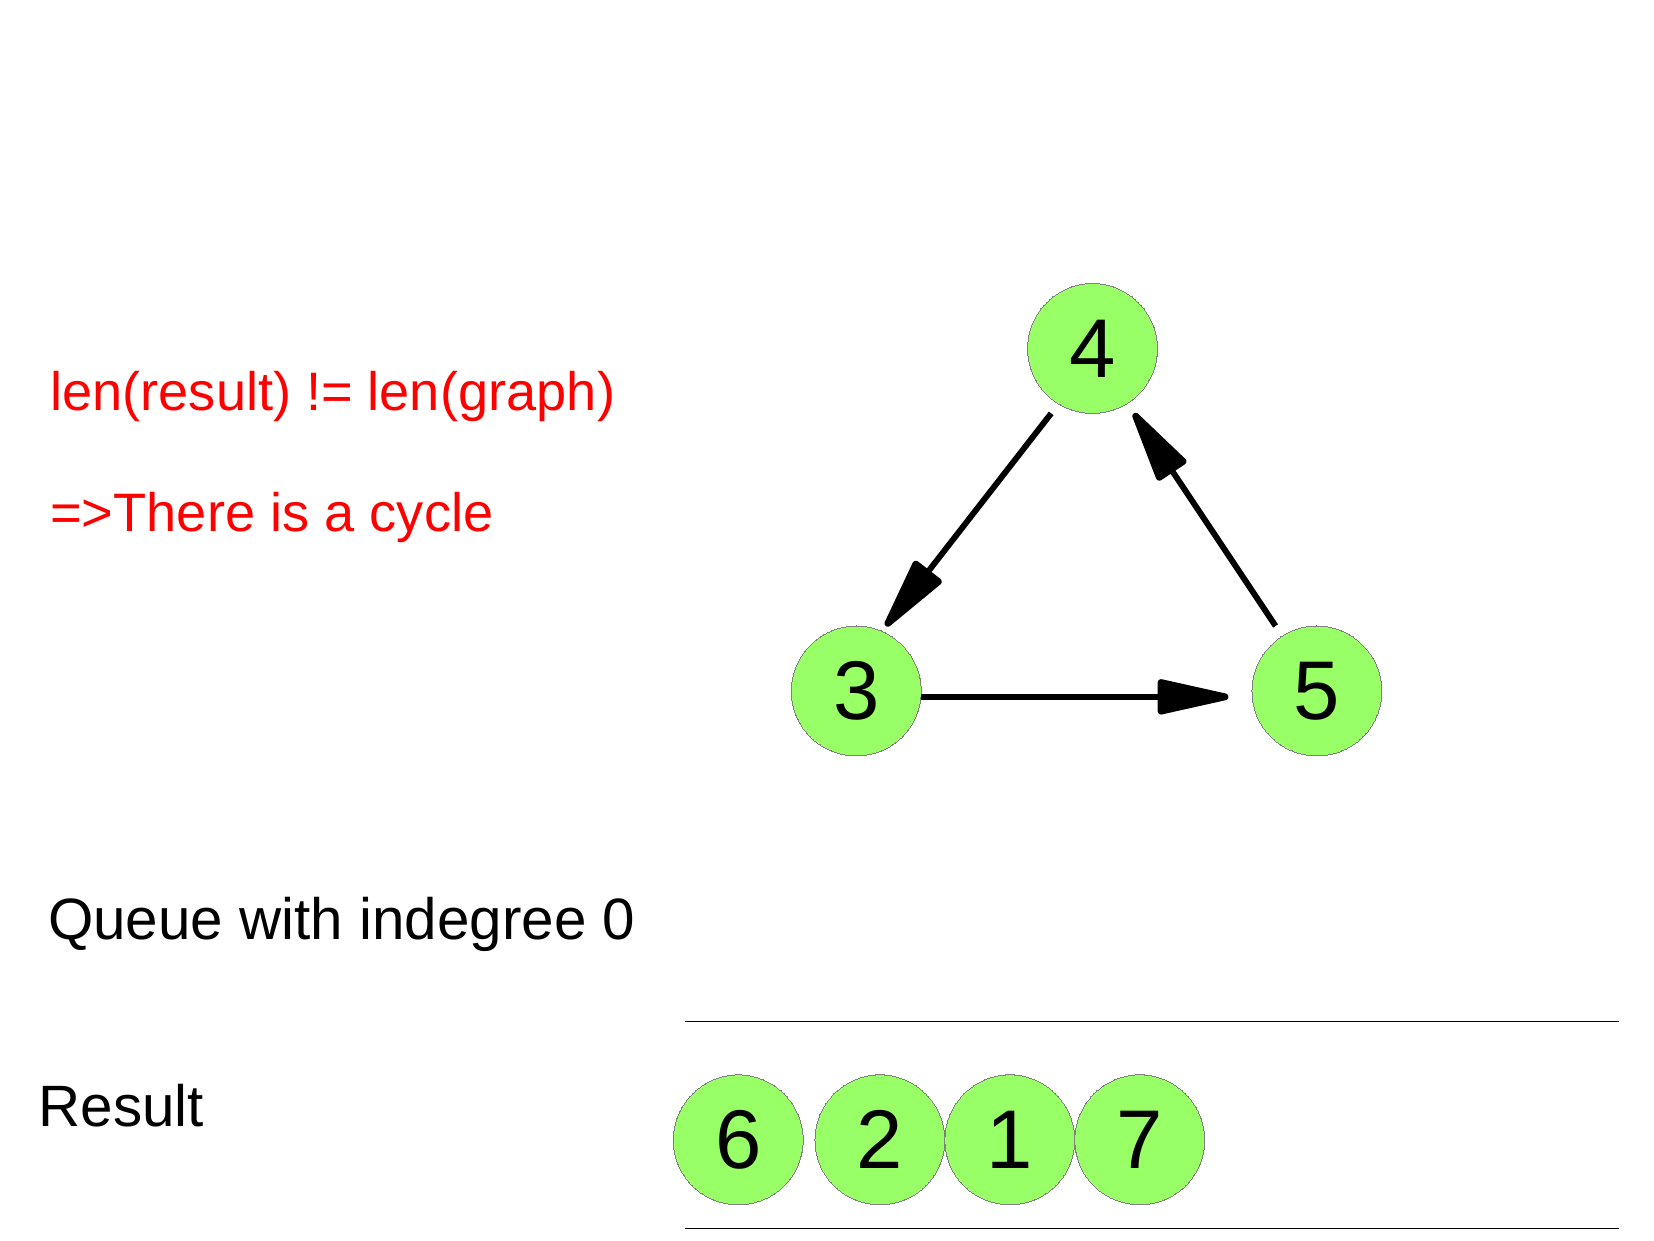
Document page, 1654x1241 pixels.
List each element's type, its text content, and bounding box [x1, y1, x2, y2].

text_box 7 [1074, 1074, 1205, 1205]
text_box Queue with indegree 0 [33, 879, 650, 960]
text_box 6 [673, 1074, 804, 1205]
text_box 4 [1027, 283, 1158, 414]
text_box 1 [945, 1074, 1075, 1205]
text_box 2 [814, 1074, 945, 1205]
text_box 5 [1251, 625, 1382, 756]
text_box len(result) != len(graph) =>There is a cycle [35, 353, 945, 556]
text_box Result [23, 1065, 219, 1146]
text_box 3 [791, 625, 922, 756]
